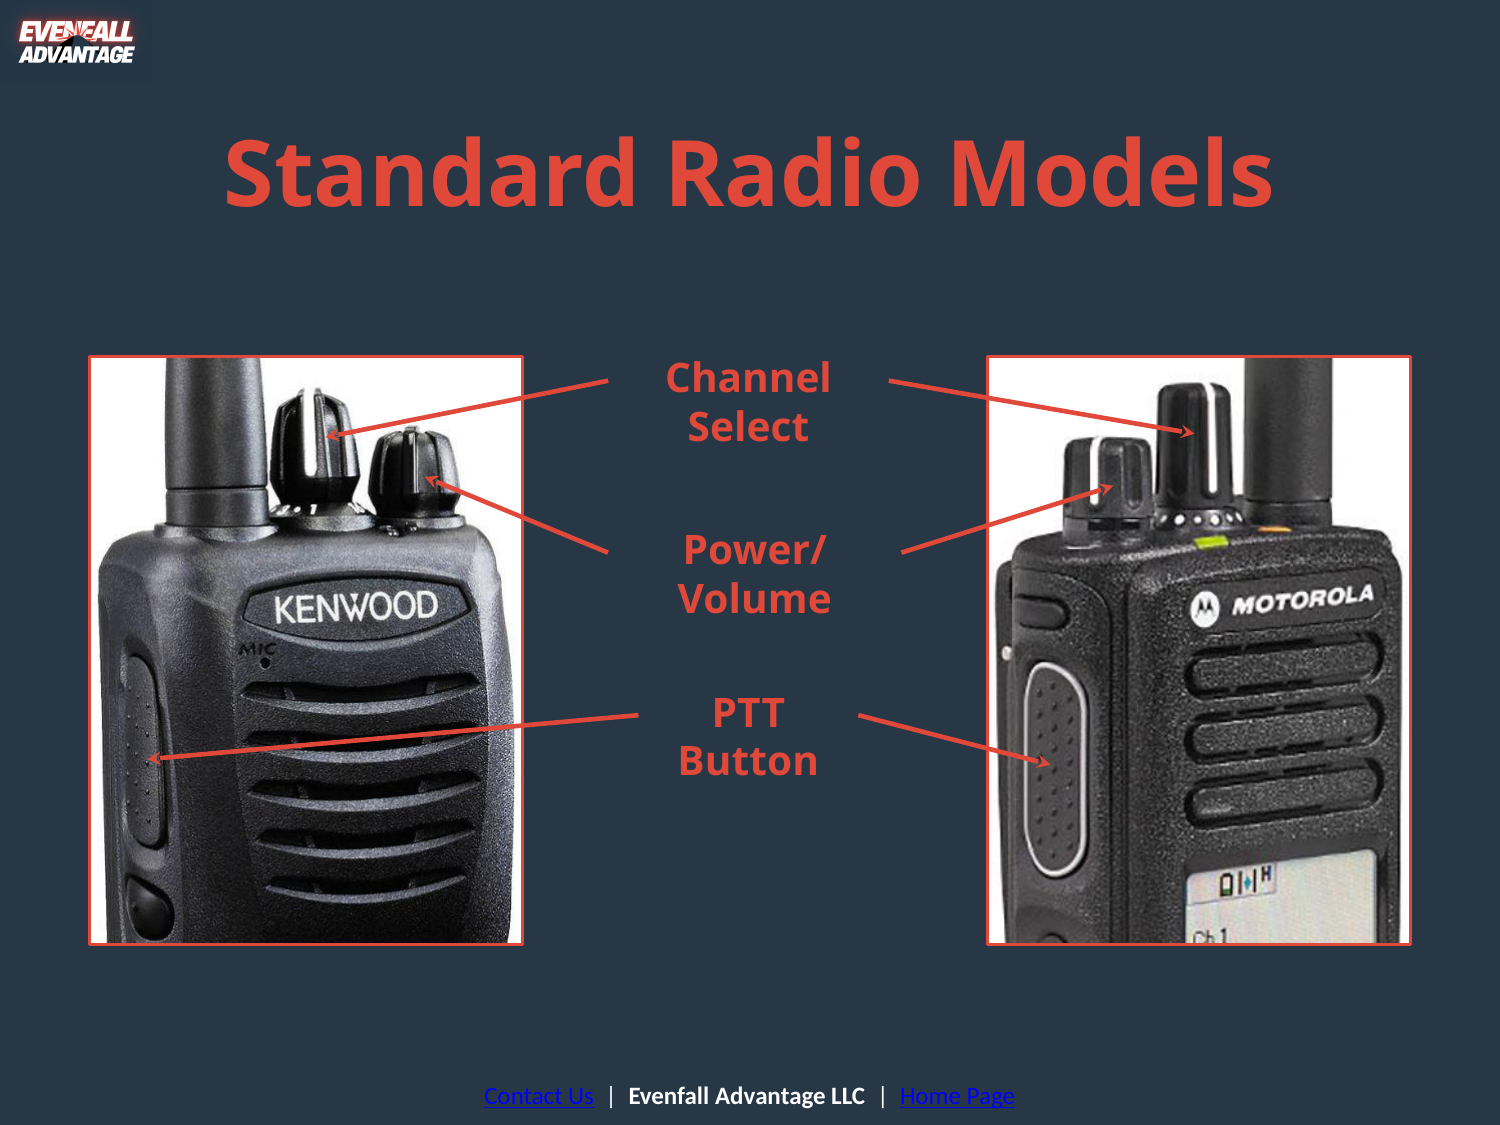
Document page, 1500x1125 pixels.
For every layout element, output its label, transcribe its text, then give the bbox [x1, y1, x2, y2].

text_box Power/Volume [607, 509, 902, 596]
title Standard Radio Models [75, 76, 1425, 264]
picture [0, 0, 152, 83]
text_box Channel Select [608, 337, 889, 424]
text_box PTT Button [638, 671, 859, 759]
picture [988, 358, 1409, 943]
picture [91, 358, 521, 943]
